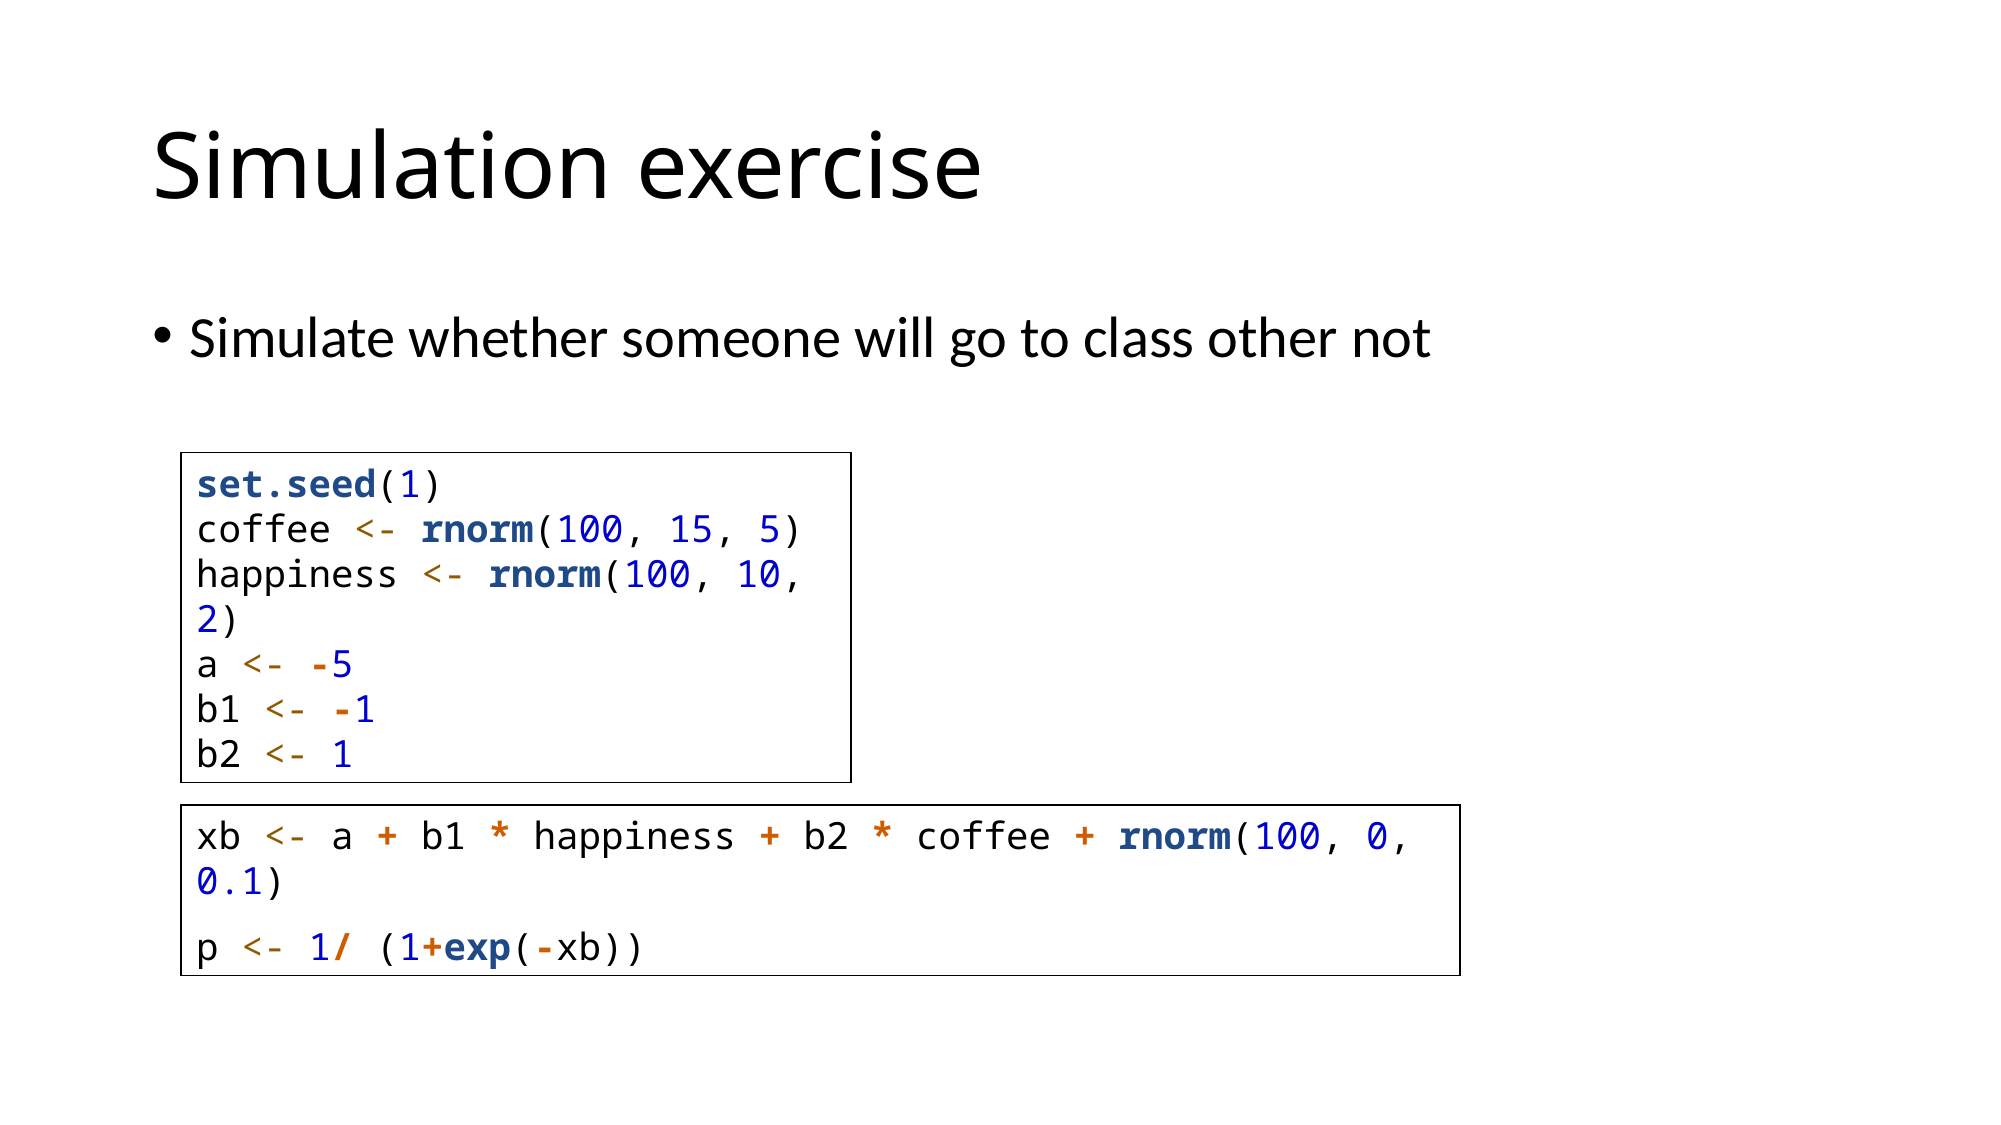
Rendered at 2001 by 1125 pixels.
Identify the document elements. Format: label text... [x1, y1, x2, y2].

list Simulate whether someone will go to class other not [137, 299, 1863, 453]
title Simulation exercise [137, 59, 1863, 278]
text_box xb <- a + b1 * happiness + b2 * coffee + rnorm(100, 0, 0.1) p <- 1/ (1+exp(-xb)) [181, 804, 1461, 932]
text_box set.seed(1) coffee <- rnorm(100, 15, 5) happiness <- rnorm(100, 10, 2) a <- -5 b1 <- -1 b2 <- 1 [181, 452, 851, 741]
